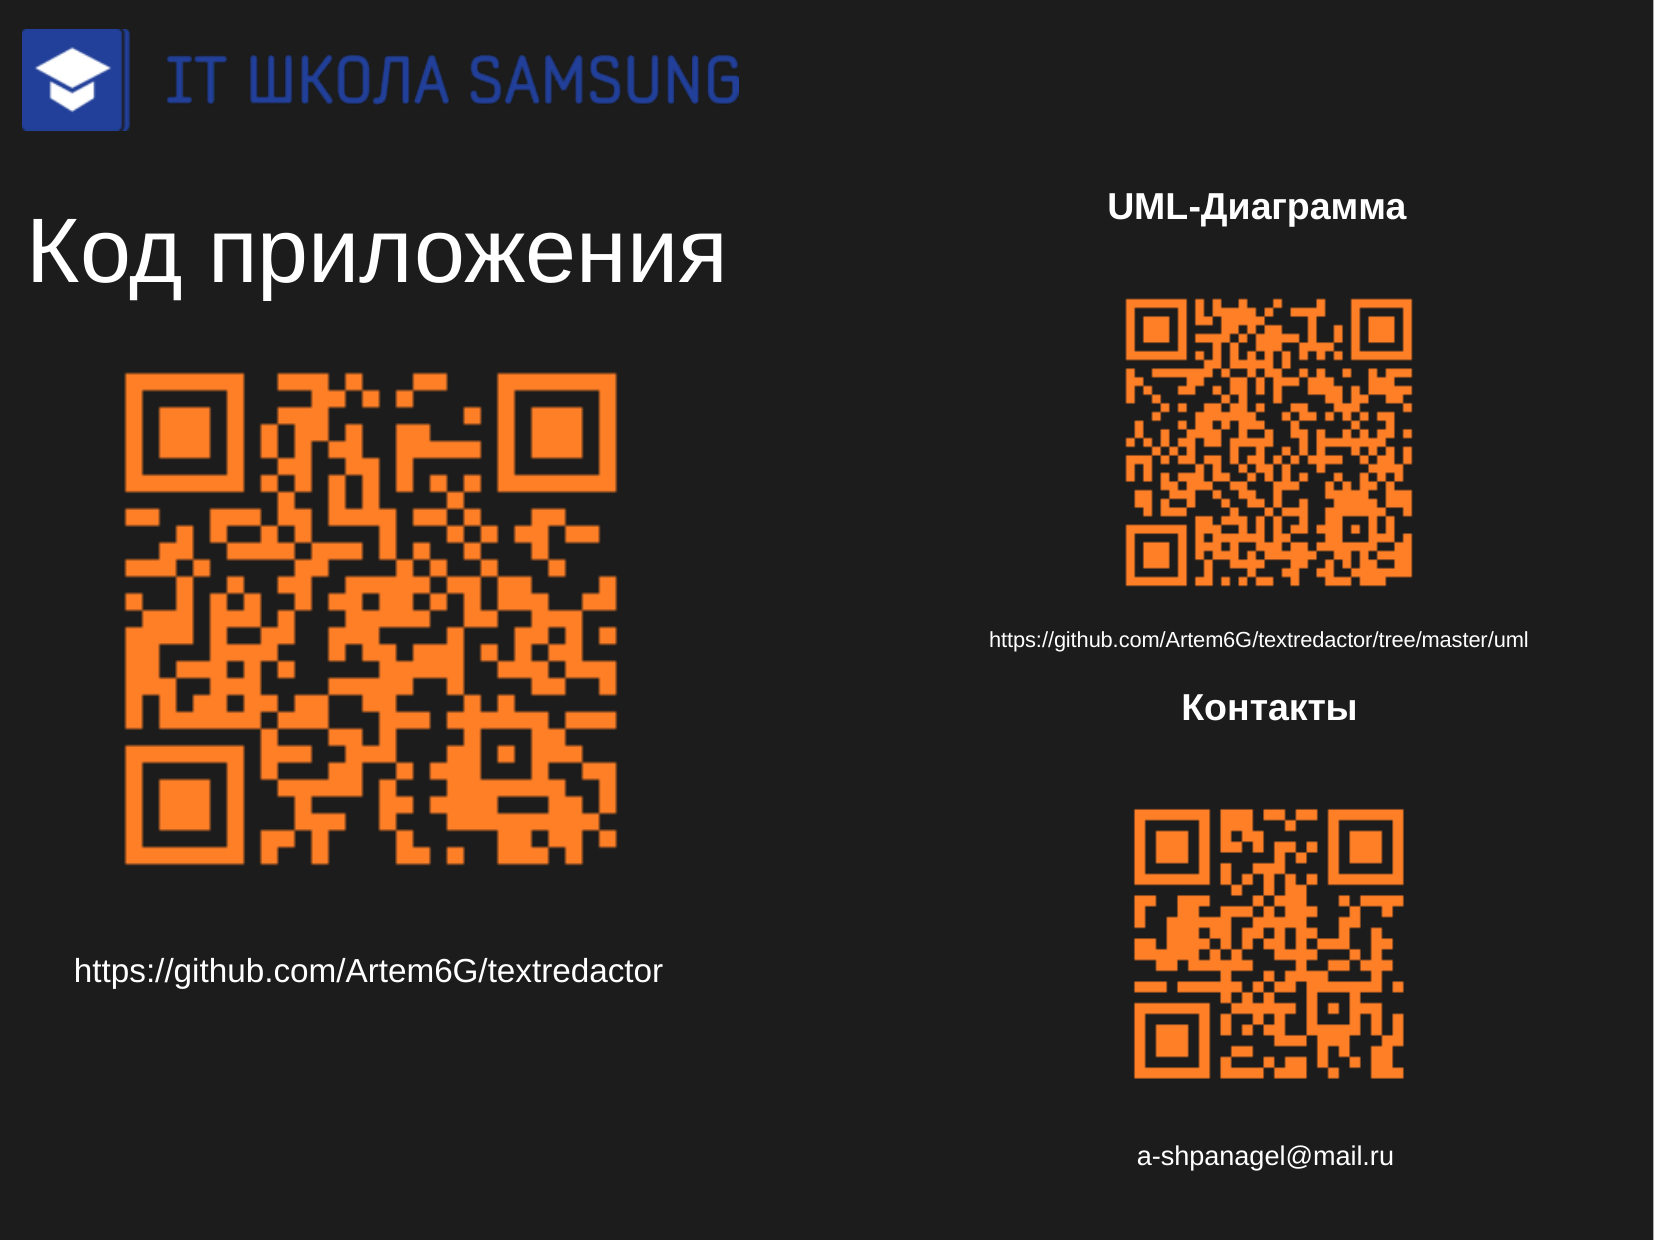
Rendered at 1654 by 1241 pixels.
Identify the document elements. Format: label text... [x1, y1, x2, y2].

text_box UML-Диаграмма [1092, 178, 1447, 237]
text_box a-shpanagel@mail.ru [1122, 1133, 1447, 1182]
picture [59, 307, 685, 933]
text_box Контакты [1092, 709, 1447, 739]
text_box https://github.com/Artem6G/textredactor [59, 944, 680, 1004]
picture [1092, 265, 1447, 620]
title Код приложения [0, 147, 1123, 355]
text_box https://github.com/Artem6G/textredactor/tree/master/uml [974, 620, 1654, 709]
picture [1092, 767, 1447, 1123]
picture [22, 29, 739, 131]
